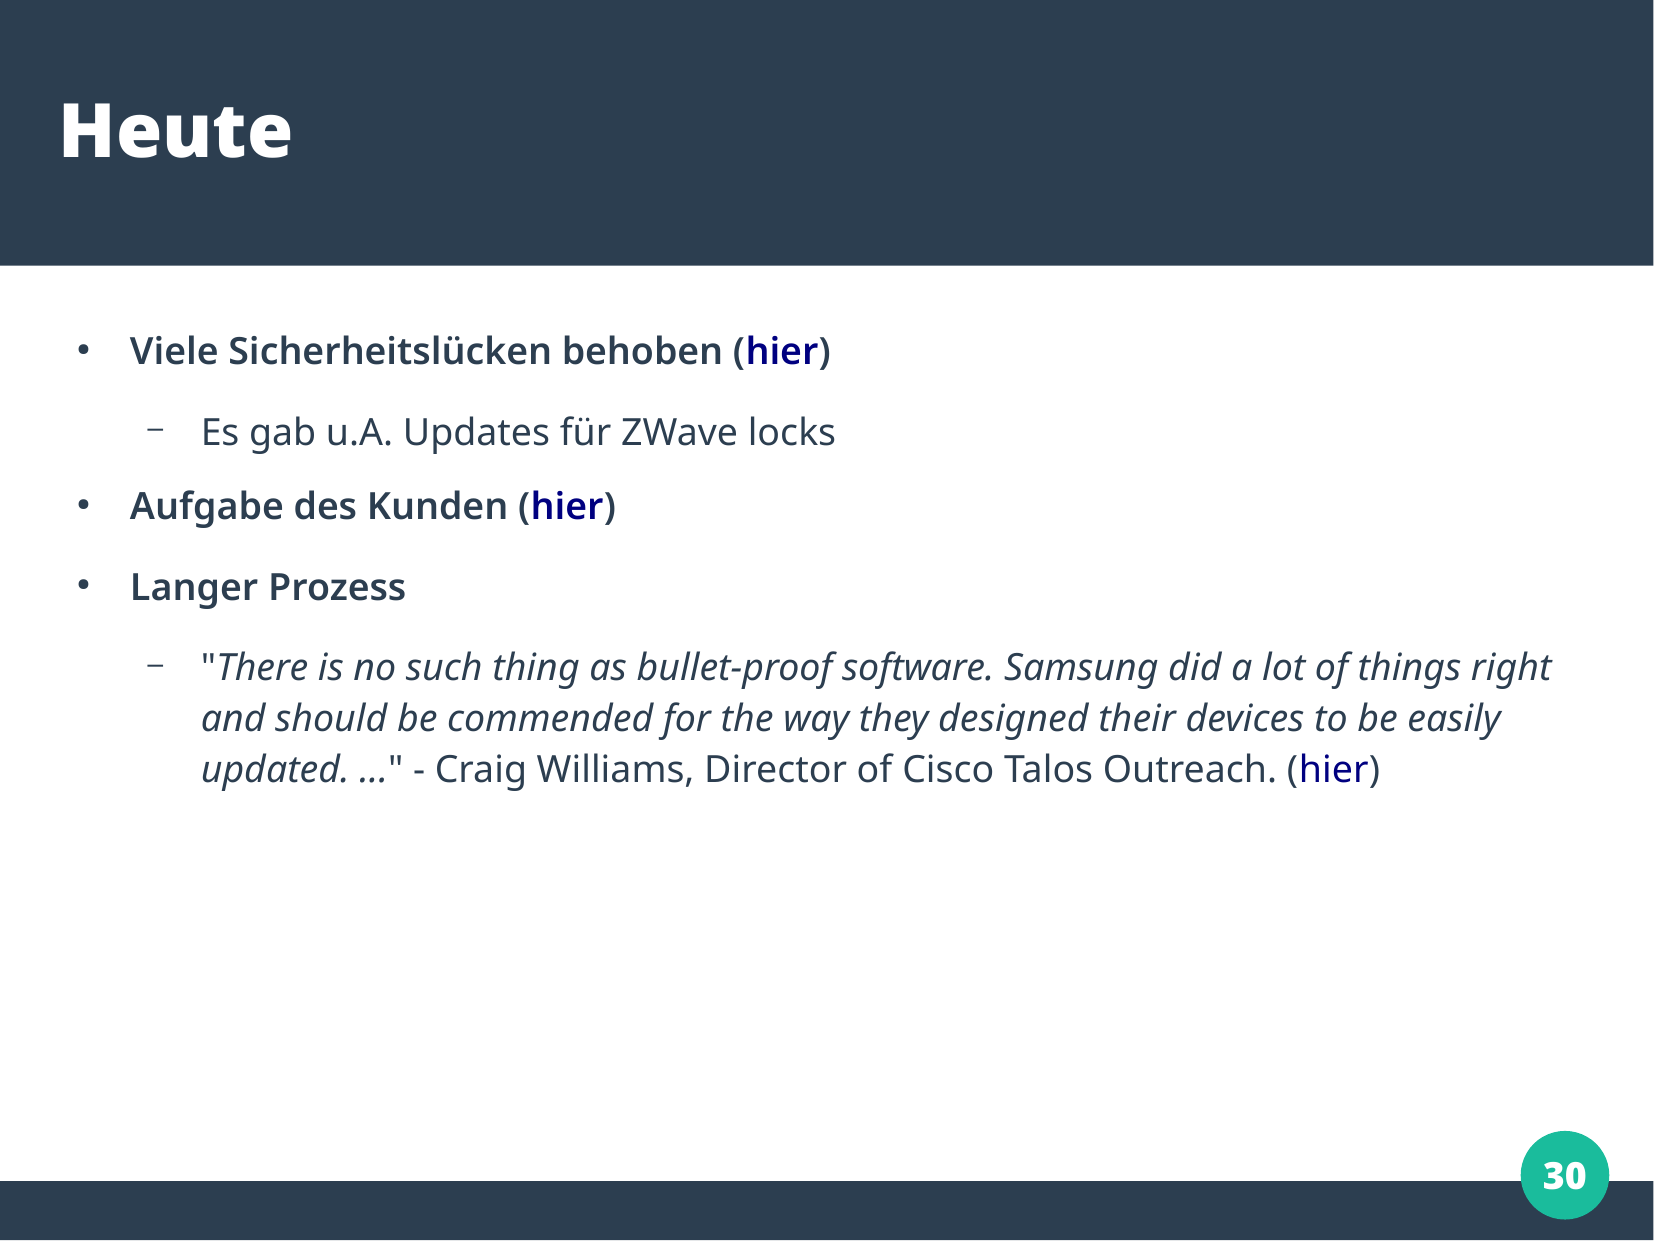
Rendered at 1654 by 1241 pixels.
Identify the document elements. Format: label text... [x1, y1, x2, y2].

title Heute [59, 49, 1595, 207]
list Viele Sicherheitslücken behoben (hier) Es gab u.A. Updates für ZWave locks Aufgabe des Kunden (hier) Langer Prozess "There is no such thing as bullet-proof software. Samsung did a lot of things right and should be commended for the way they designed their devices to be easily updated. ..." - Craig Williams, Director of Cisco Talos Outreach. (hier) [59, 324, 1595, 1152]
